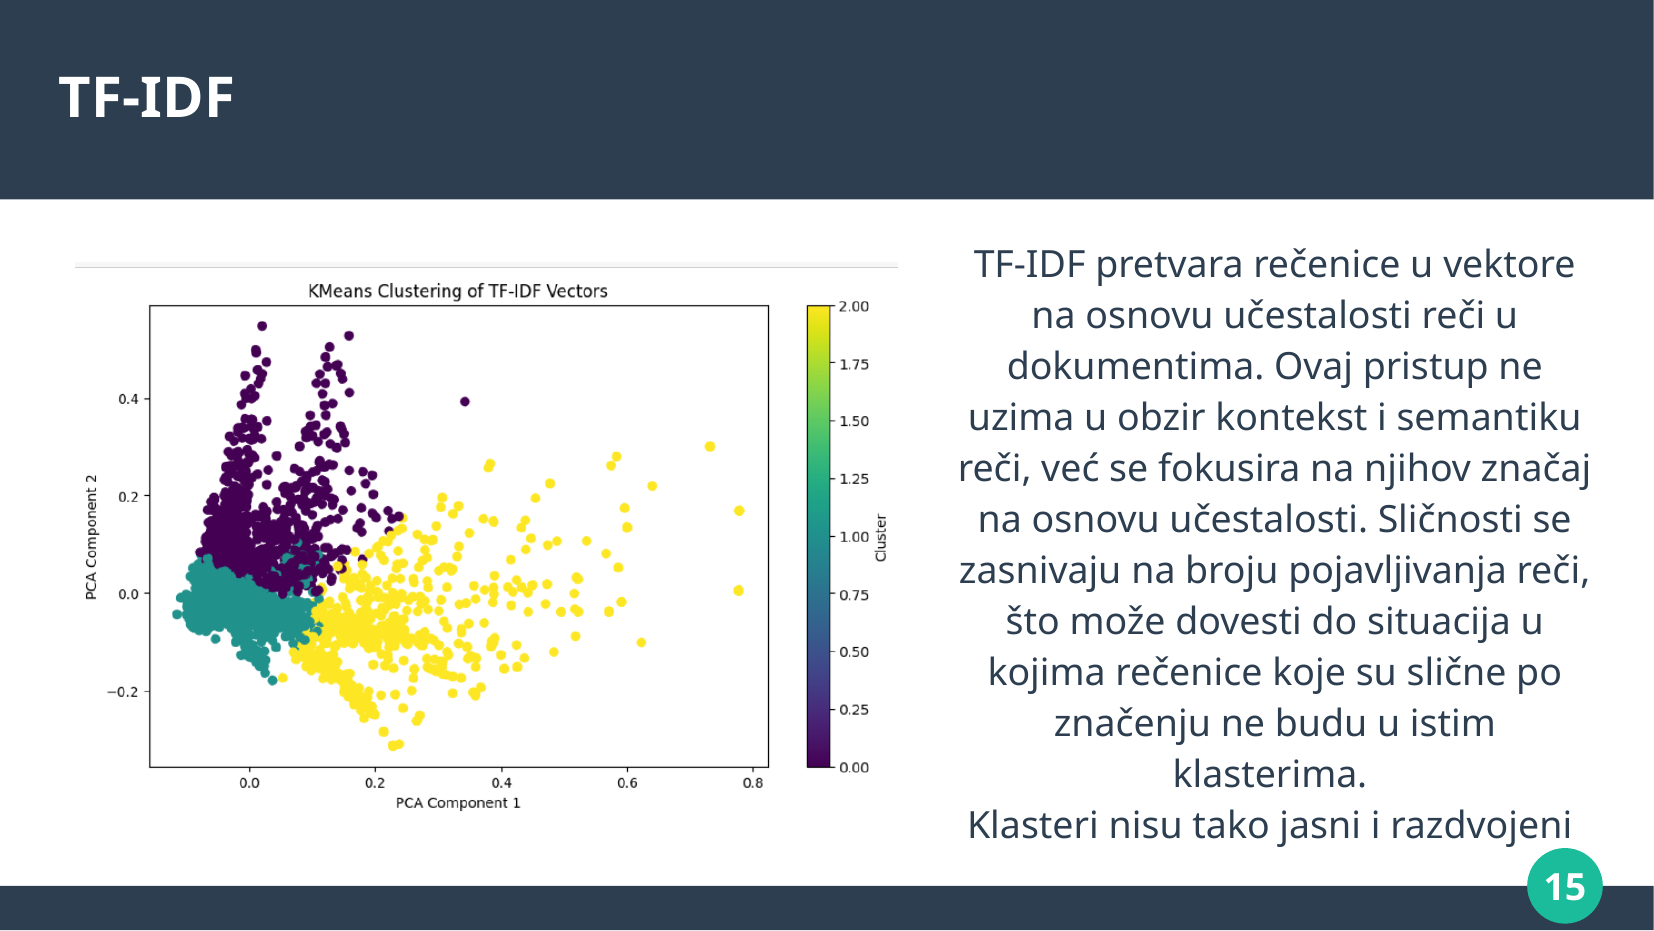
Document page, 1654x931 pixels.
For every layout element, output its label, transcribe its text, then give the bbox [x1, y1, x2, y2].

picture [75, 262, 898, 822]
title TF-IDF [59, 37, 1595, 155]
text_box TF-IDF pretvara rečenice u vektore na osnovu učestalosti reči u dokumentima. Ovaj pristup ne uzima u obzir kontekst i semantiku reči, već se fokusira na njihov značaj na osnovu učestalosti. Sličnosti se zasnivaju na broju pojavljivanja reči, što može dovesti do situacija u kojima rečenice koje su slične po značenju ne budu u istim klasterima. Klasteri nisu tako jasni i razdvojeni [937, 231, 1613, 856]
